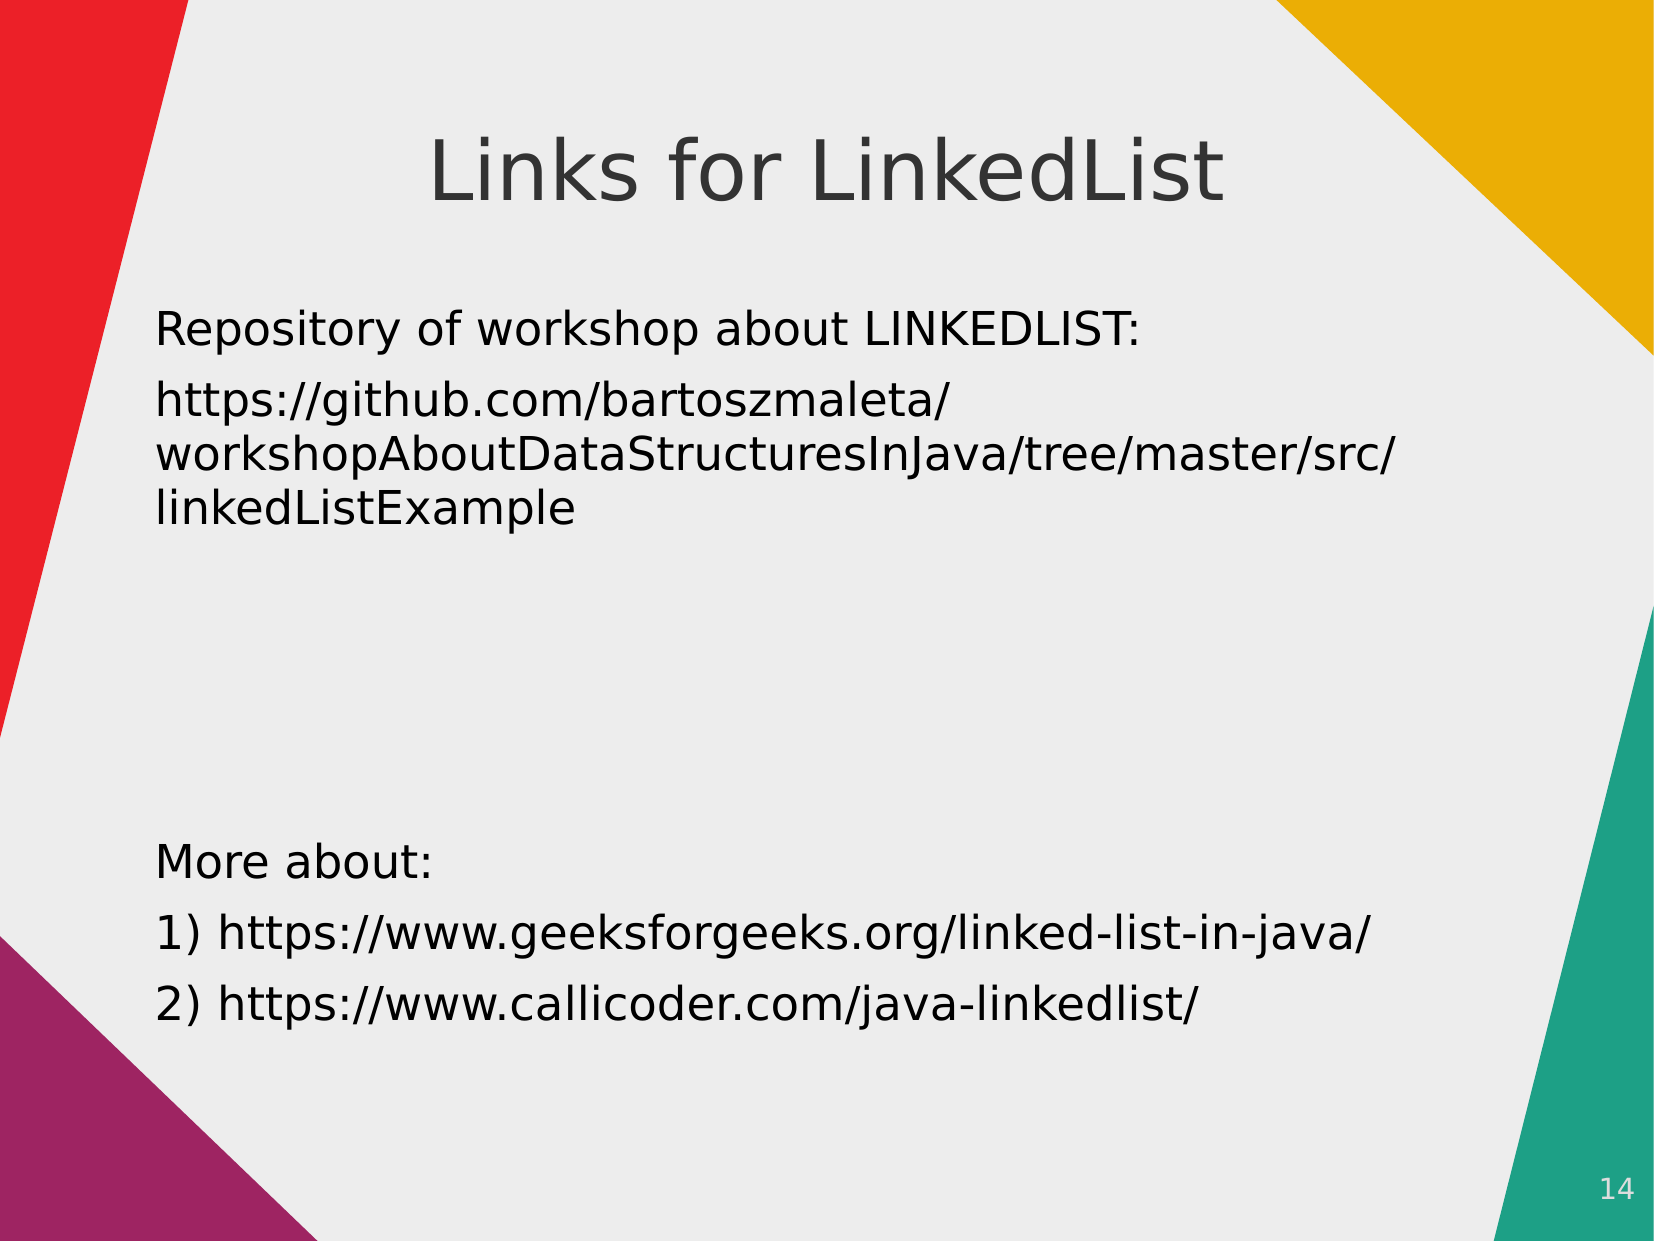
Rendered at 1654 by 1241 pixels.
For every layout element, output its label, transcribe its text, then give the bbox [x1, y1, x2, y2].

title Links for LinkedList [114, 73, 1539, 271]
list Repository of workshop about LINKEDLIST: https://github.com/bartoszmaleta/workshopAboutDataStructuresInJava/tree/master/src/linkedListExample More about: 1) https://www.geeksforgeeks.org/linked-list-in-java/ 2) https://www.callicoder.com/java-linkedlist/ [114, 302, 1539, 1033]
